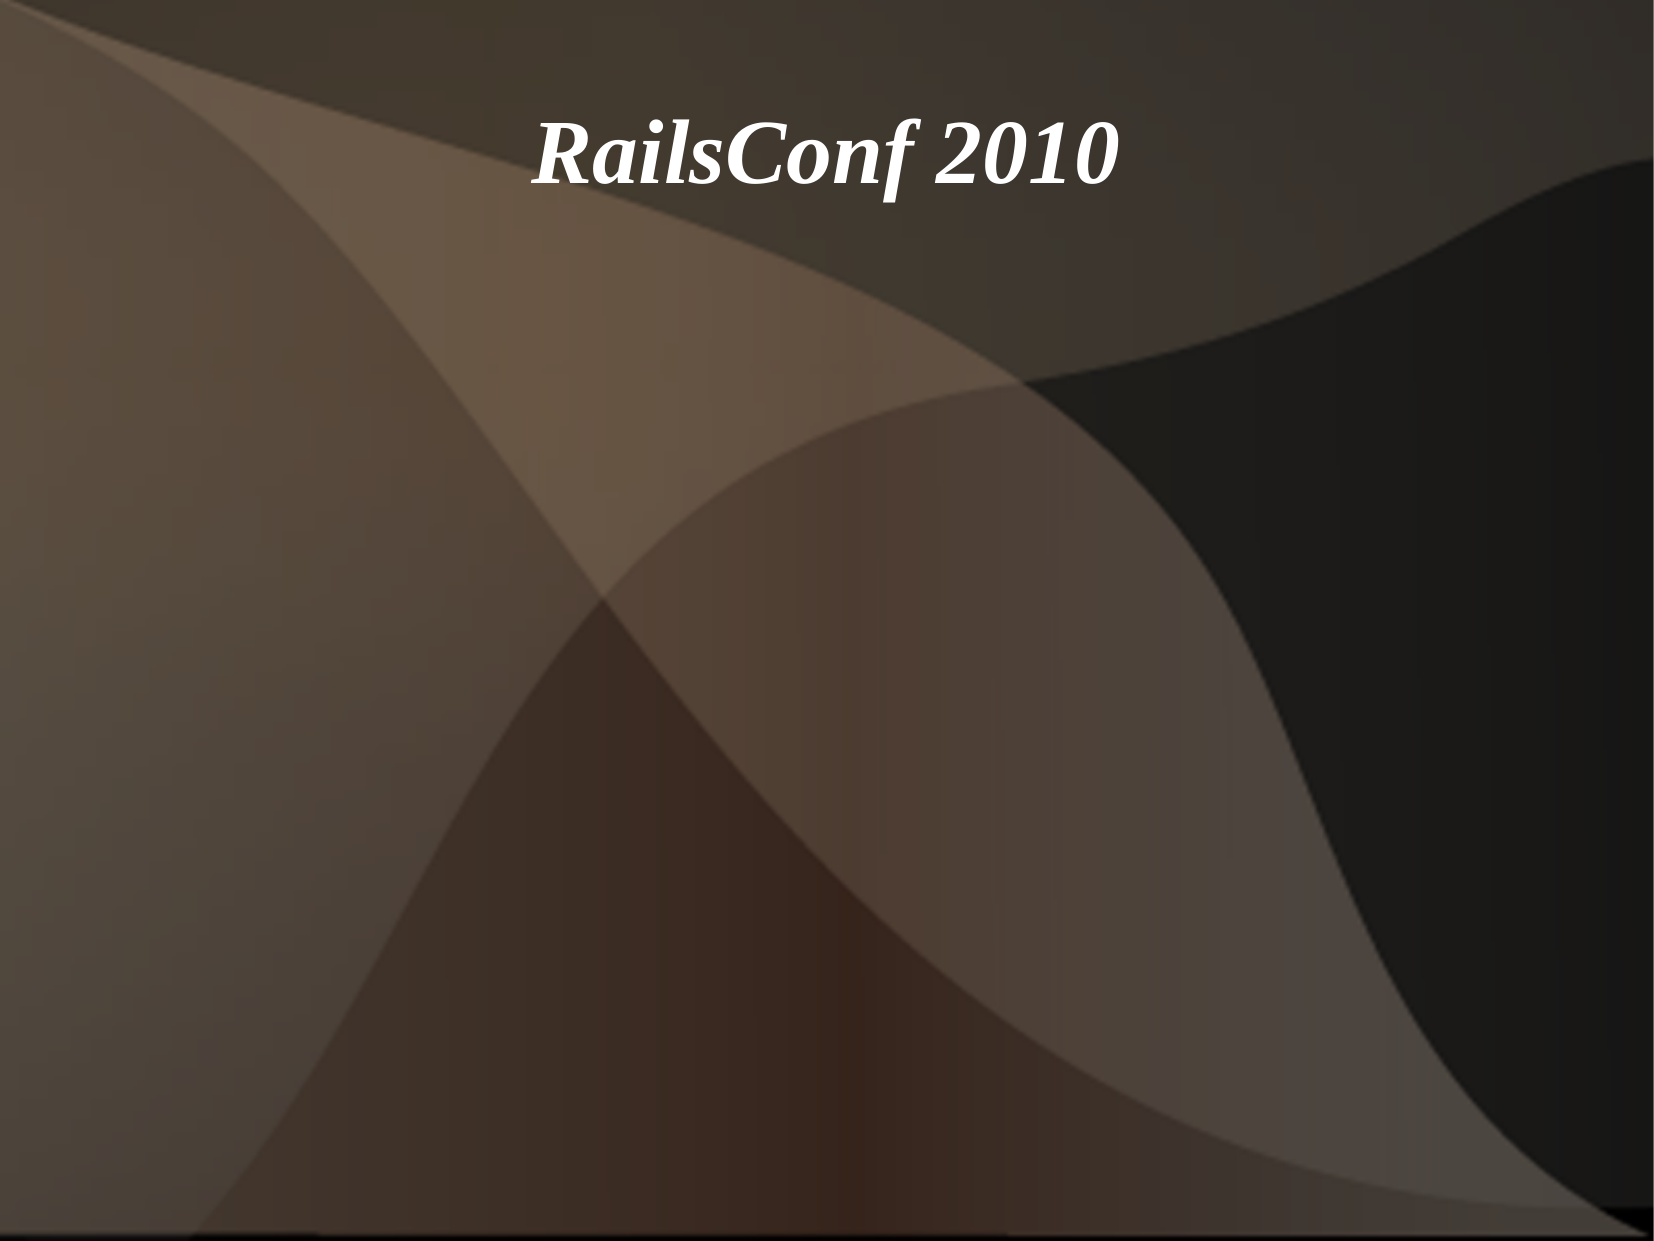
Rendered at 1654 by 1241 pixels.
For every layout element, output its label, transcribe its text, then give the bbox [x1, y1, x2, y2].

title RailsConf 2010 [82, 49, 1571, 257]
picture [0, 0, 1654, 1241]
